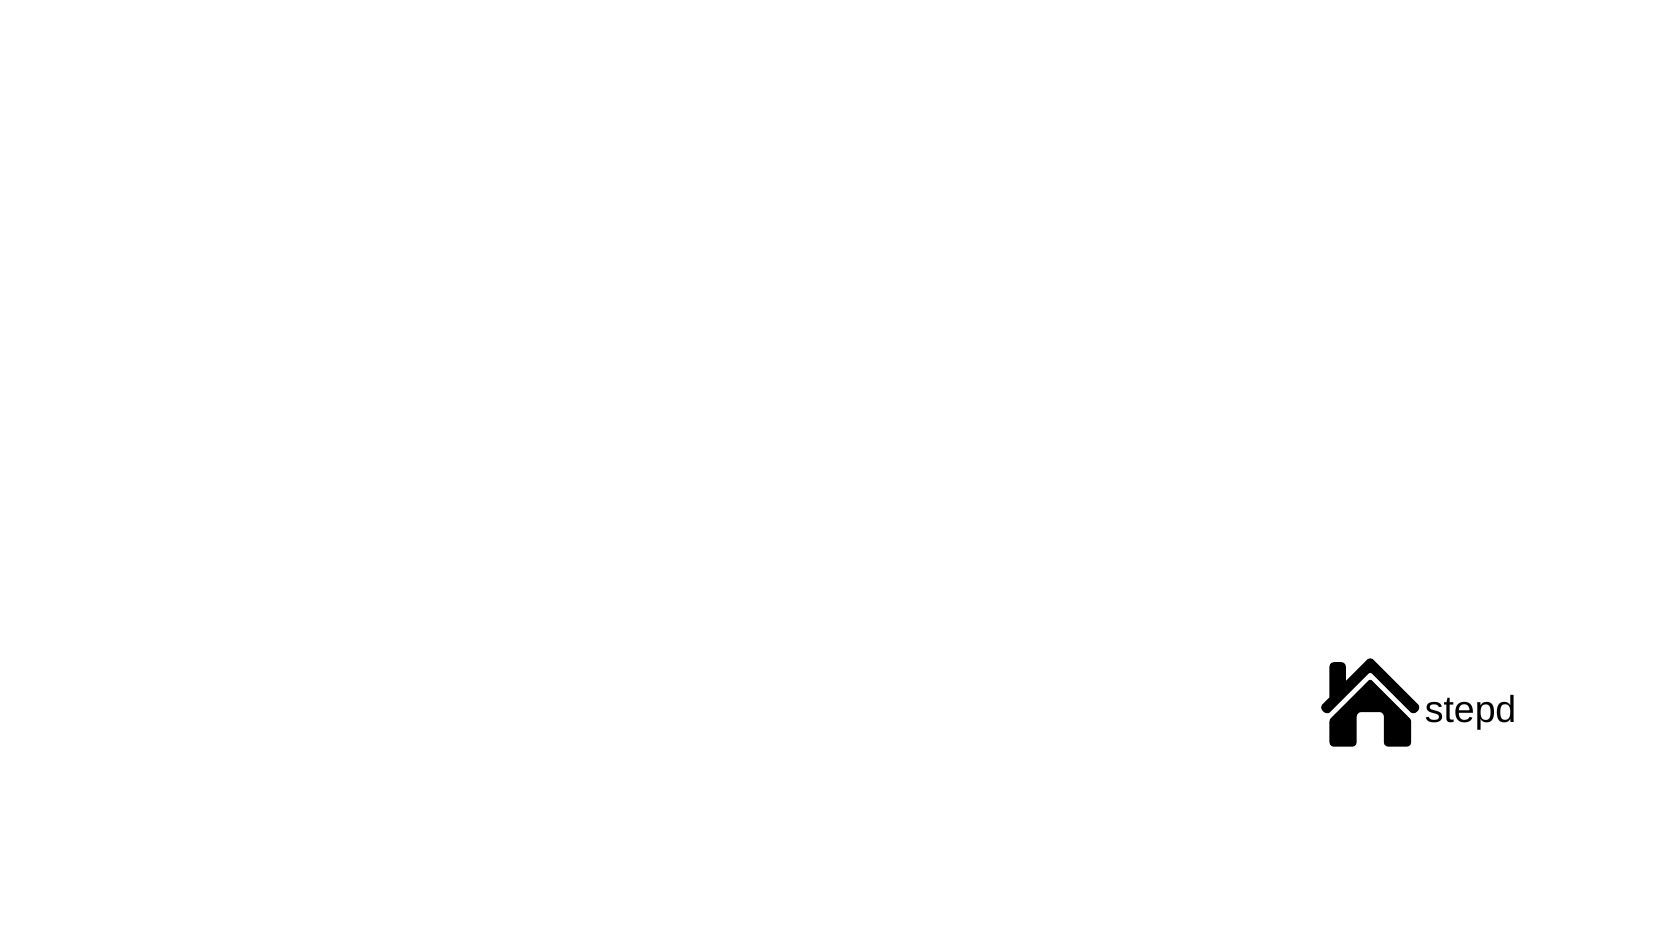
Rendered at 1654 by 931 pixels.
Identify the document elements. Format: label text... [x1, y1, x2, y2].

text_box stepd [1410, 680, 1561, 738]
picture [1315, 647, 1426, 785]
